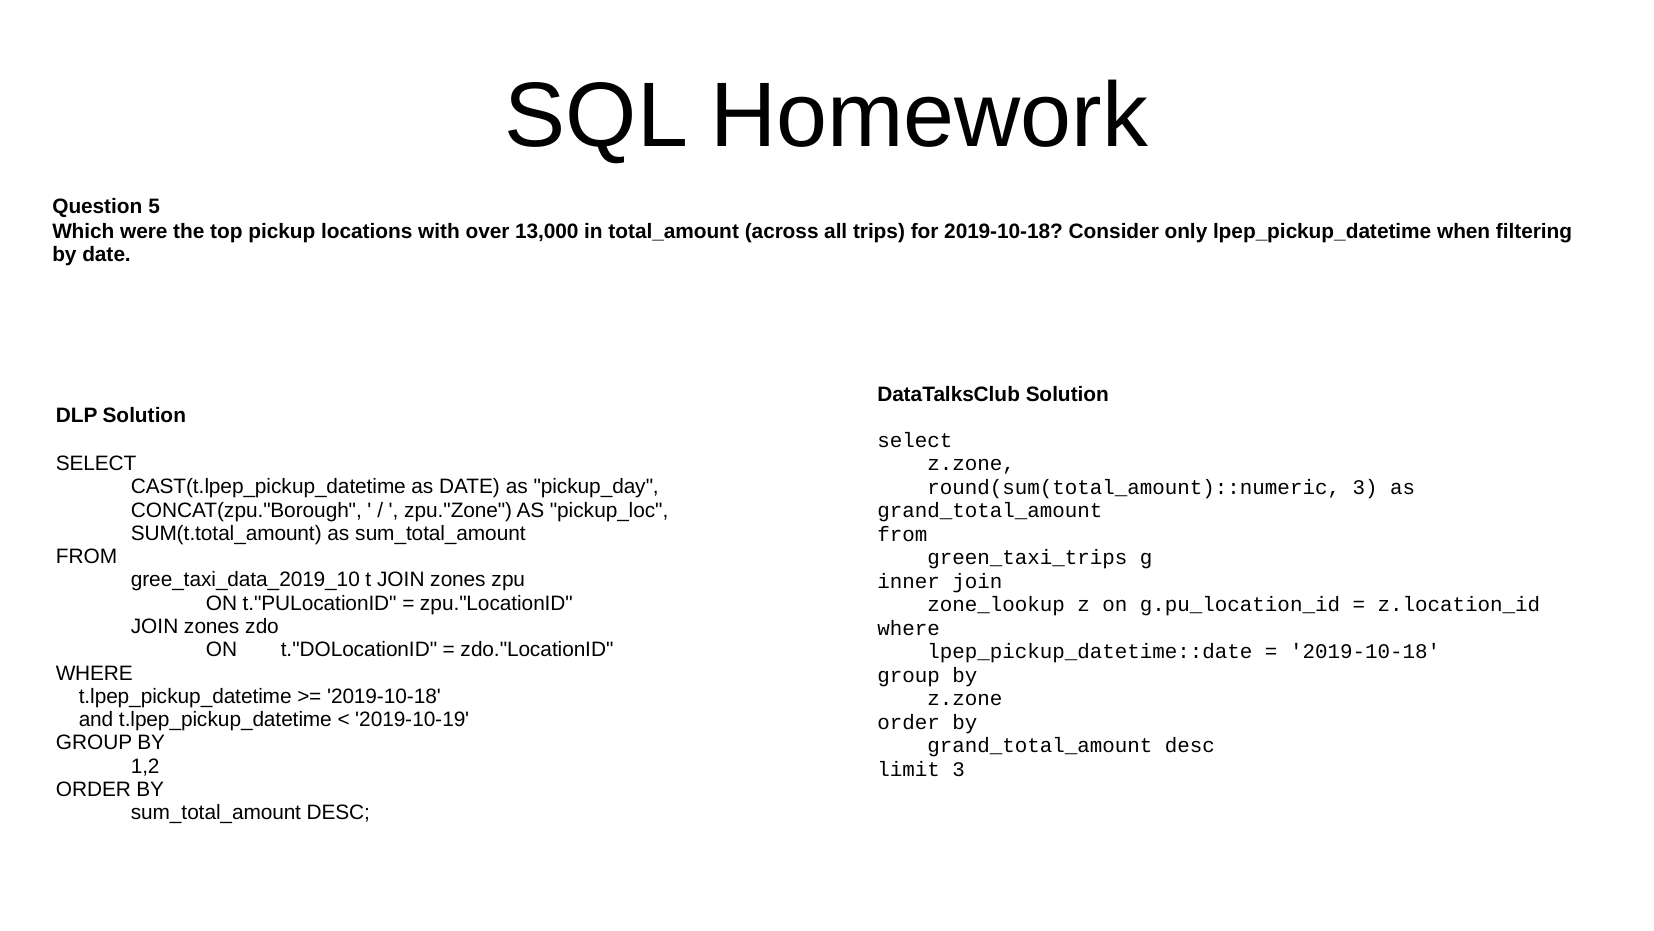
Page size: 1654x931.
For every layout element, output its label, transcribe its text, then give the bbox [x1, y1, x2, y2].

title SQL Homework [82, 37, 1571, 187]
text_box Question 5 Which were the top pickup locations with over 13,000 in total_amount (across all trips) for 2019-10-18? Consider only lpep_pickup_datetime when filtering by date. [37, 187, 1613, 338]
text_box DLP Solution SELECT CAST(t.lpep_pickup_datetime as DATE) as "pickup_day", CONCAT(zpu."Borough", ' / ', zpu."Zone") AS "pickup_loc", SUM(t.total_amount) as sum_total_amount FROM gree_taxi_data_2019_10 t JOIN zones zpu ON t."PULocationID" = zpu."LocationID" JOIN zones zdo ON t."DOLocationID" = zdo."LocationID" WHERE t.lpep_pickup_datetime >= '2019-10-18' and t.lpep_pickup_datetime < '2019-10-19' GROUP BY 1,2 ORDER BY sum_total_amount DESC; [41, 396, 751, 901]
text_box DataTalksClub Solution select z.zone, round(sum(total_amount)::numeric, 3) as grand_total_amount from green_taxi_trips g inner join zone_lookup z on g.pu_location_id = z.location_id where lpep_pickup_datetime::date = '2019-10-18' group by z.zone order by grand_total_amount desc limit 3 [862, 375, 1651, 927]
